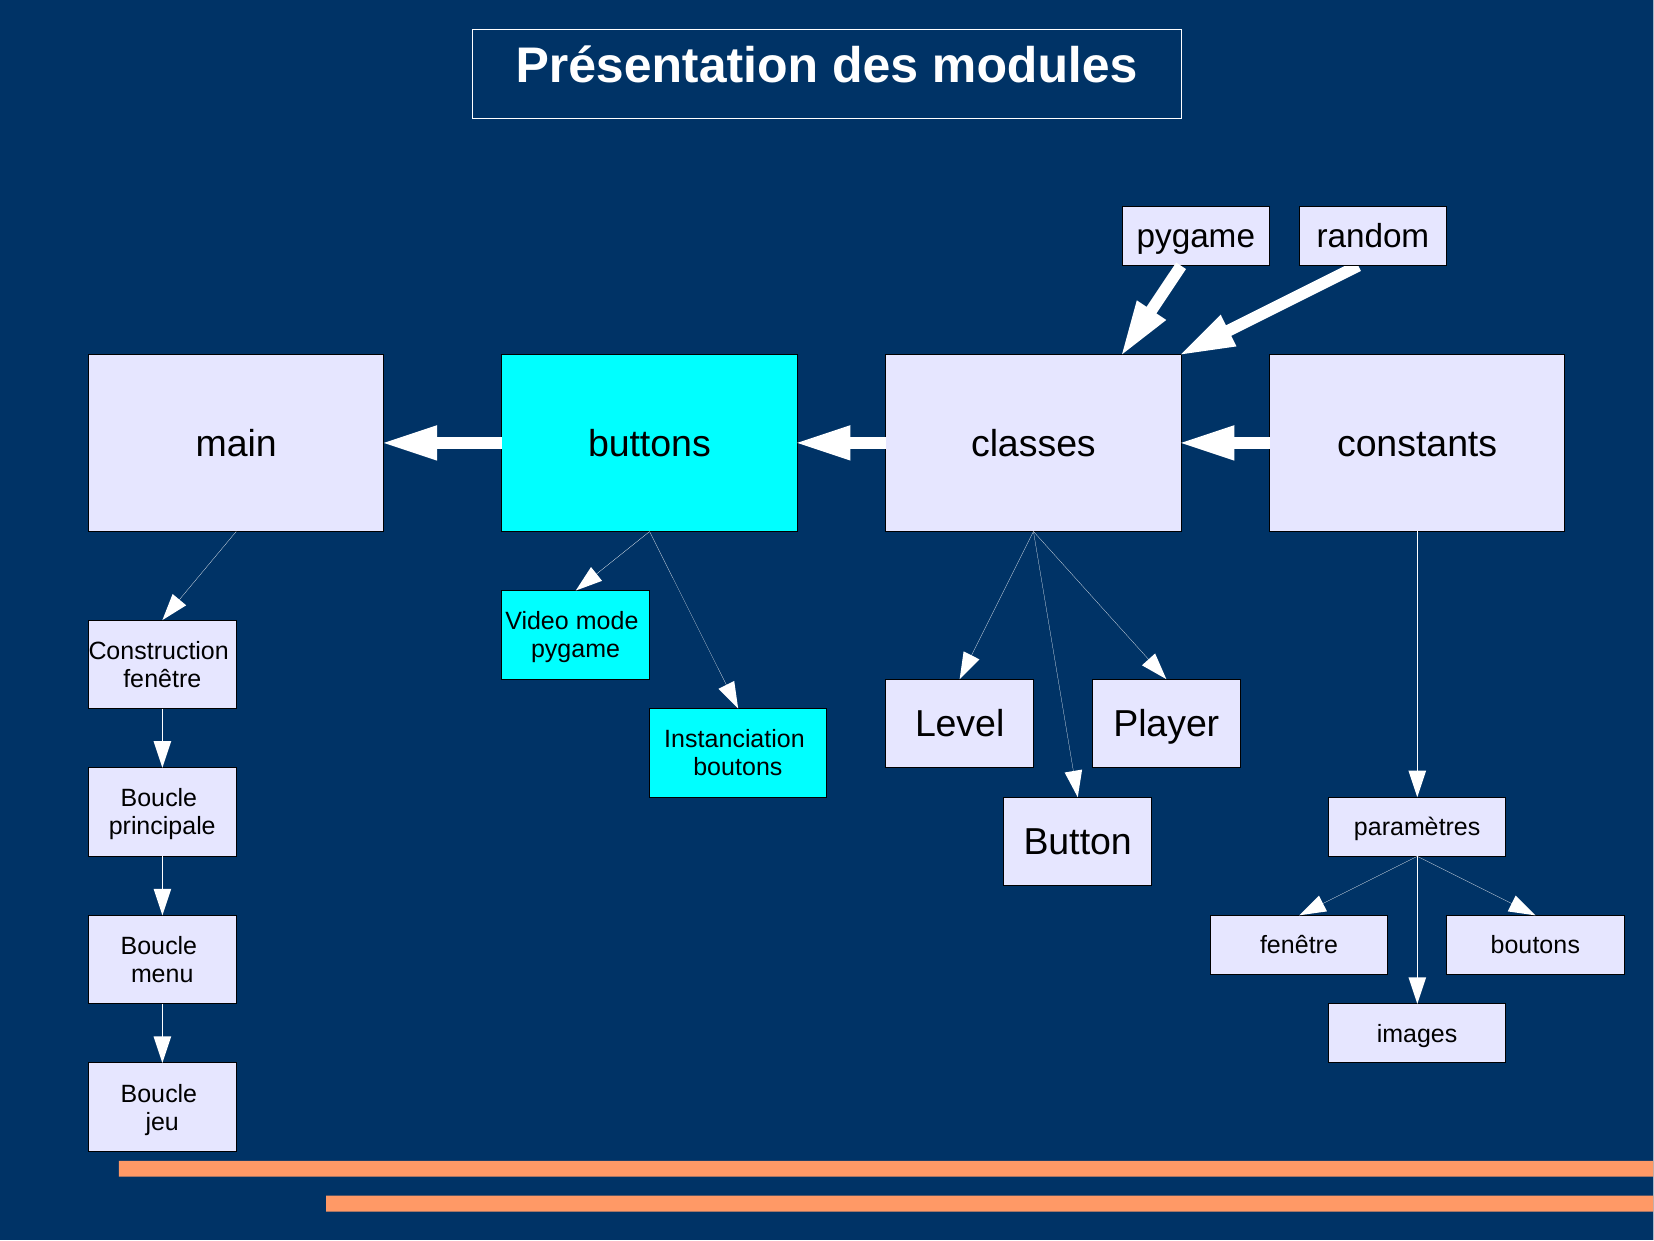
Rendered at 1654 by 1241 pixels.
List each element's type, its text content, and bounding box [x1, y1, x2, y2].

text_box random [1299, 206, 1447, 266]
text_box Boucle jeu [88, 1062, 237, 1152]
text_box classes [885, 354, 1182, 532]
text_box Boucle menu [88, 915, 237, 1004]
text_box boutons [1446, 915, 1625, 975]
text_box main [88, 354, 384, 532]
text_box pygame [1122, 206, 1270, 266]
text_box Construction fenêtre [88, 620, 237, 709]
text_box paramètres [1328, 797, 1506, 857]
text_box Boucle principale [88, 767, 237, 857]
text_box Instanciation boutons [649, 708, 827, 798]
text_box Level [885, 679, 1034, 768]
text_box constants [1269, 354, 1565, 532]
text_box Présentation des modules [473, 30, 1181, 118]
text_box Video mode pygame [501, 590, 650, 680]
text_box Button [1003, 797, 1152, 886]
text_box fenêtre [1210, 915, 1388, 975]
text_box Player [1092, 679, 1241, 768]
text_box images [1328, 1003, 1506, 1063]
text_box Présentation des modules [442, 29, 1211, 159]
text_box buttons [501, 354, 798, 532]
